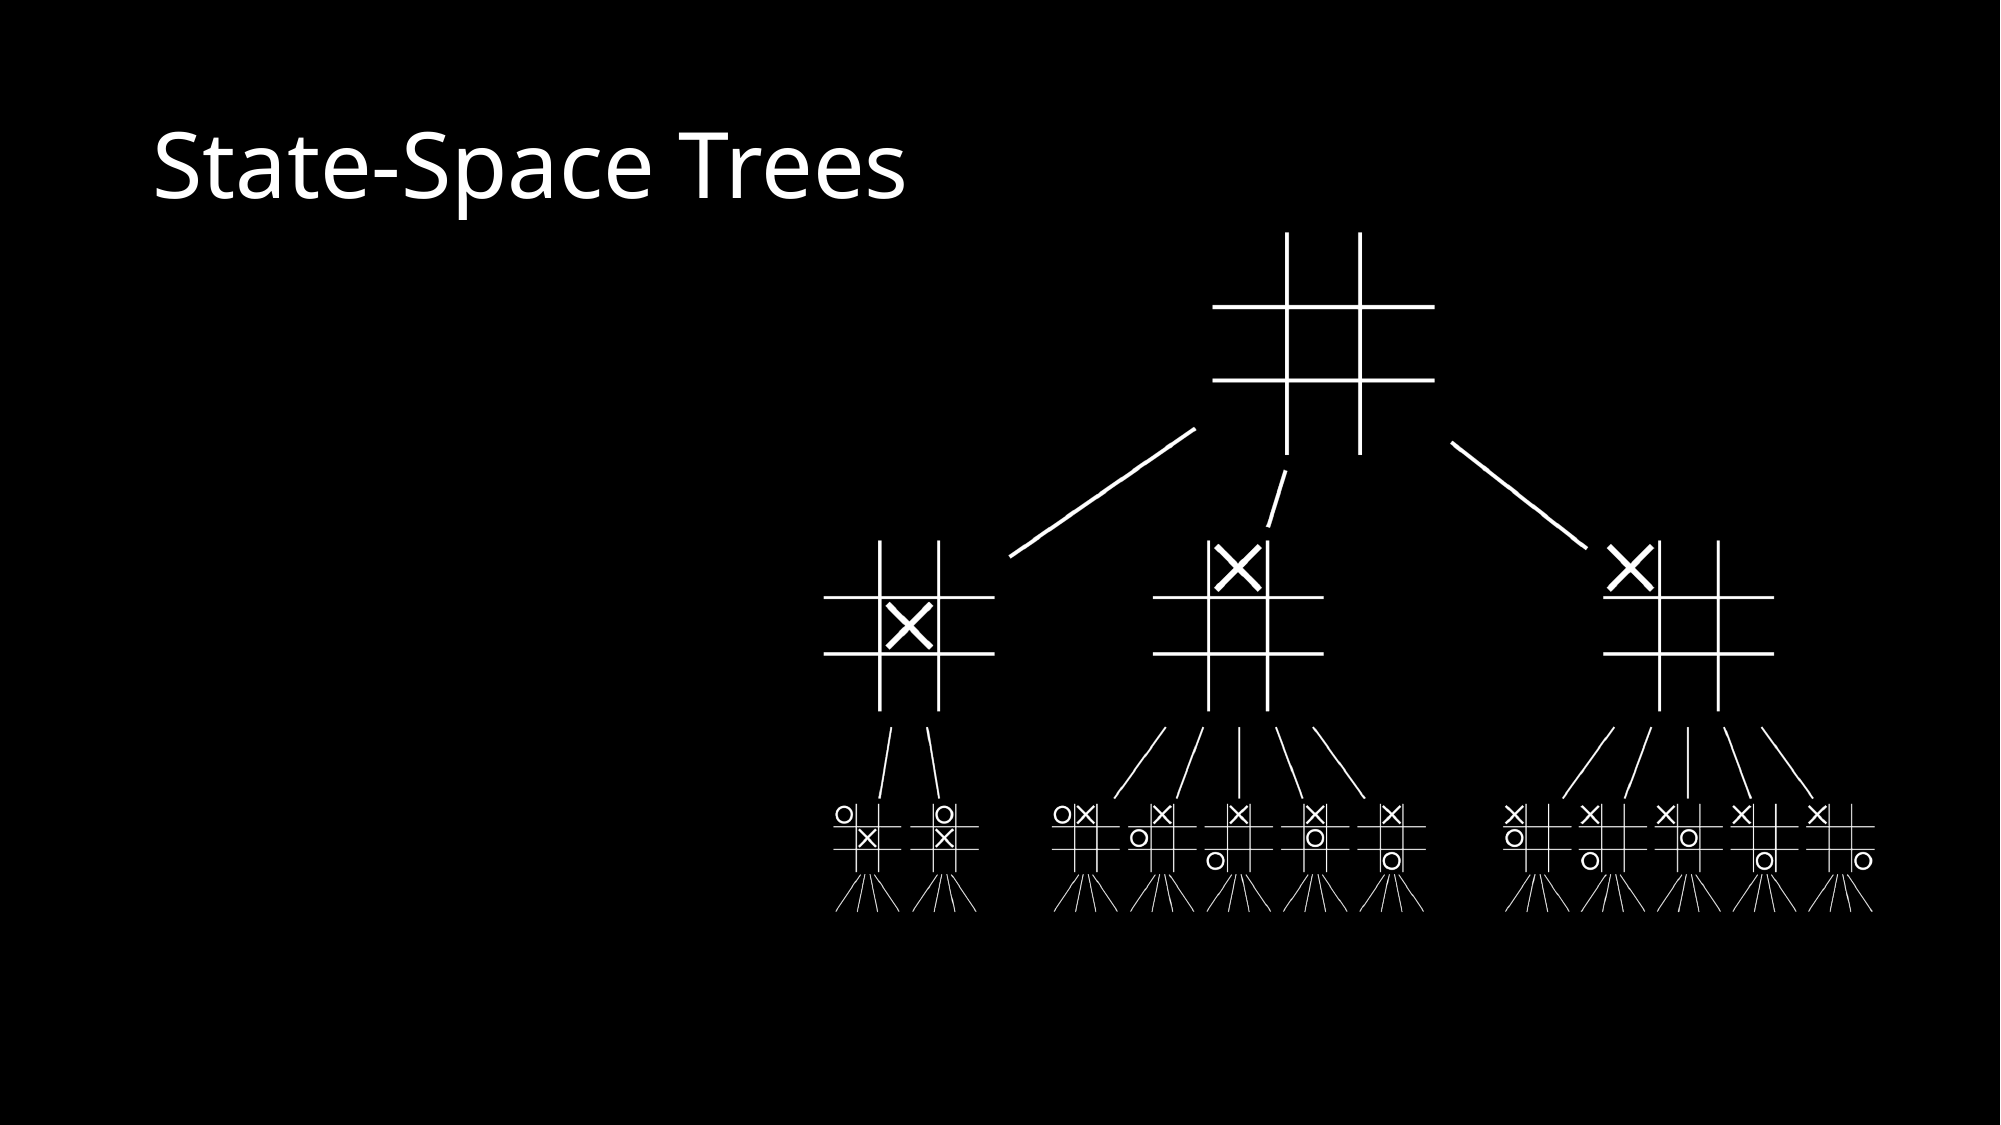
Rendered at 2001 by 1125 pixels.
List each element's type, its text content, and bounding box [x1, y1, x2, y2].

title State-Space Trees [137, 59, 1863, 278]
picture [783, 191, 1896, 933]
